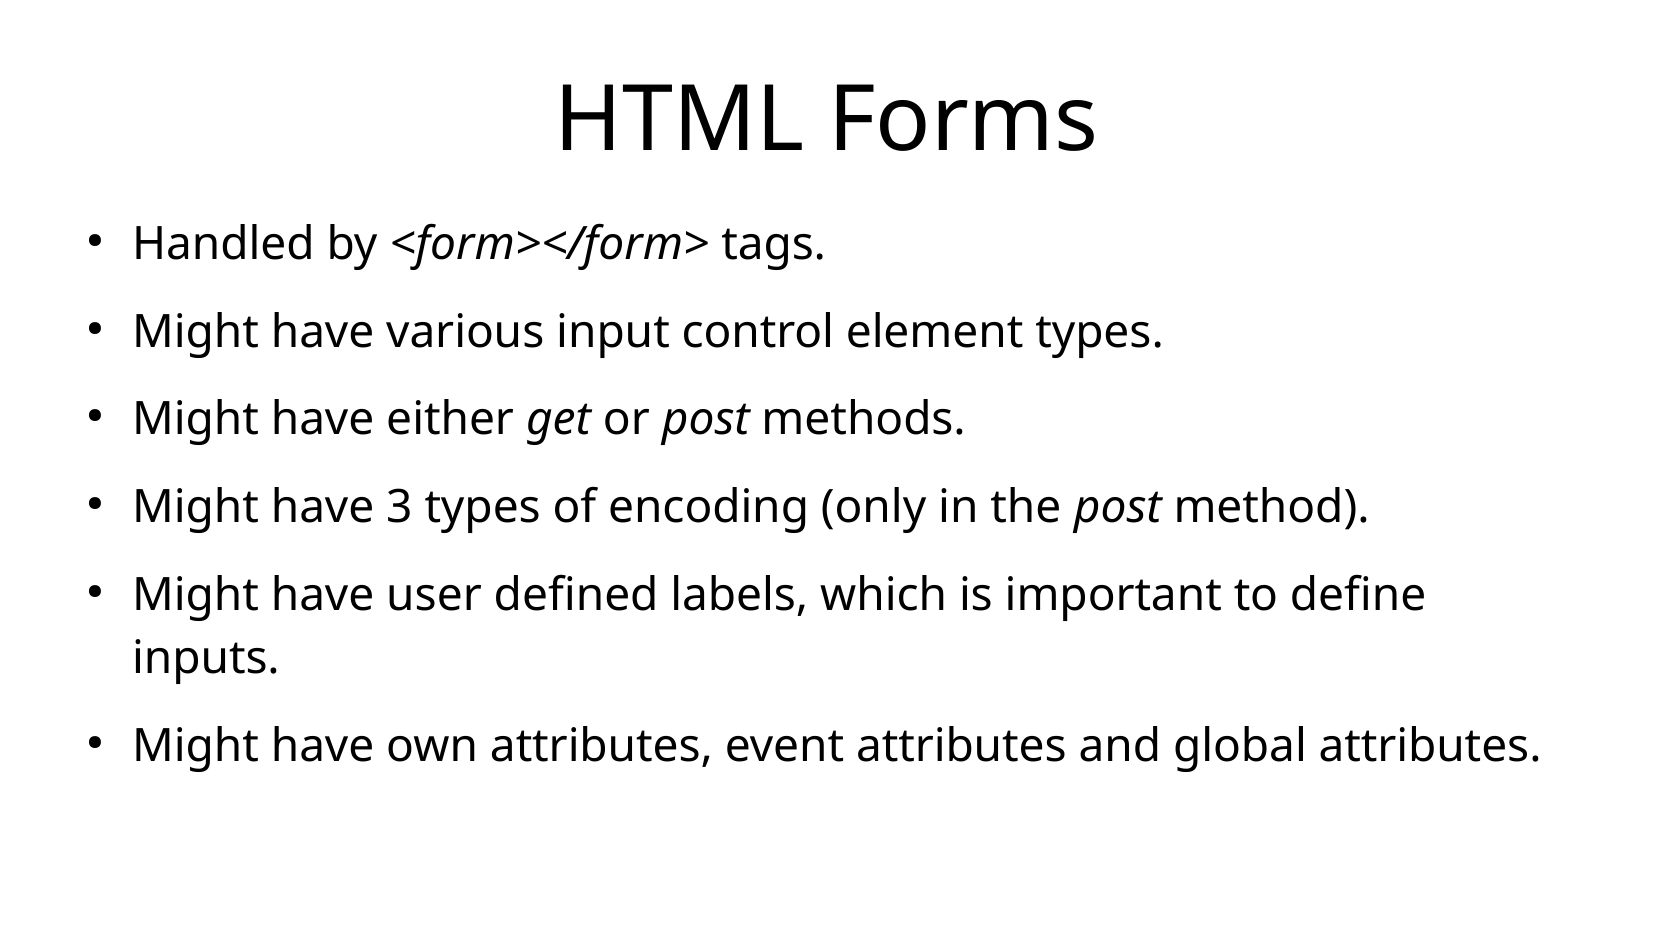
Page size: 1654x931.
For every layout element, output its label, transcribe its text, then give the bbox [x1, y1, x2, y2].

list Handled by <form></form> tags. Might have various input control element types. Might have either get or post methods. Might have 3 types of encoding (only in the post method). Might have user defined labels, which is important to define inputs. Might have own attributes, event attributes and global attributes. [71, 210, 1561, 811]
title HTML Forms [82, 37, 1571, 193]
